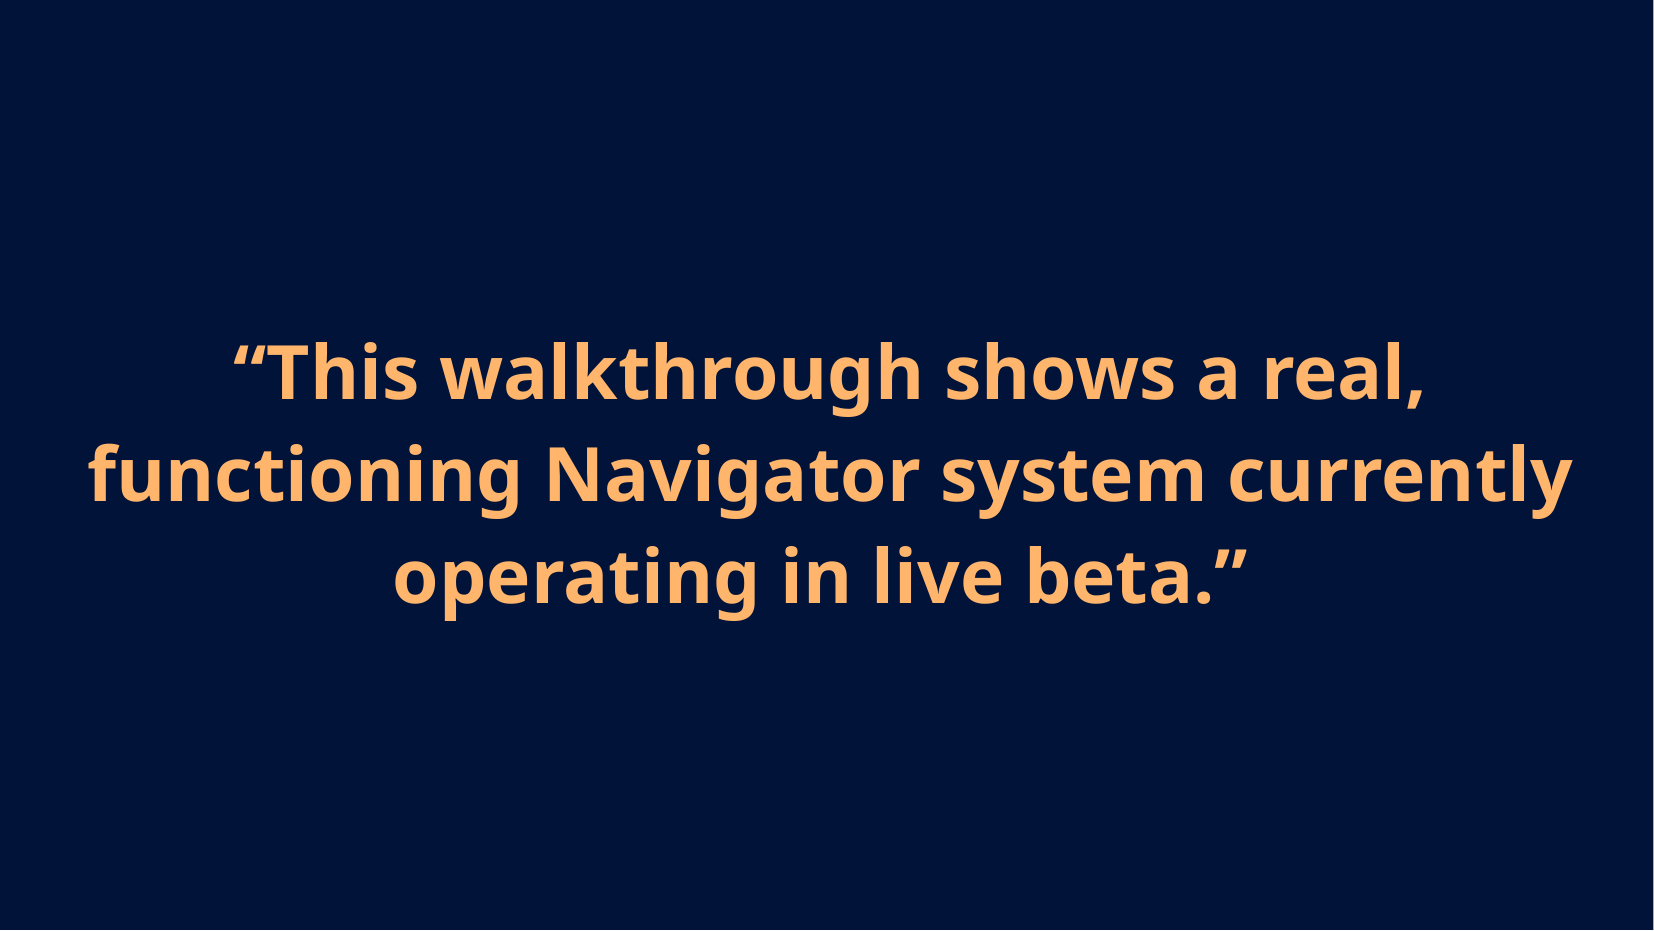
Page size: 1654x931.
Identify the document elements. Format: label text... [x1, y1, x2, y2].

subtitle “This walkthrough shows a real, functioning Navigator system currently operating in live beta.” [86, 112, 1576, 833]
